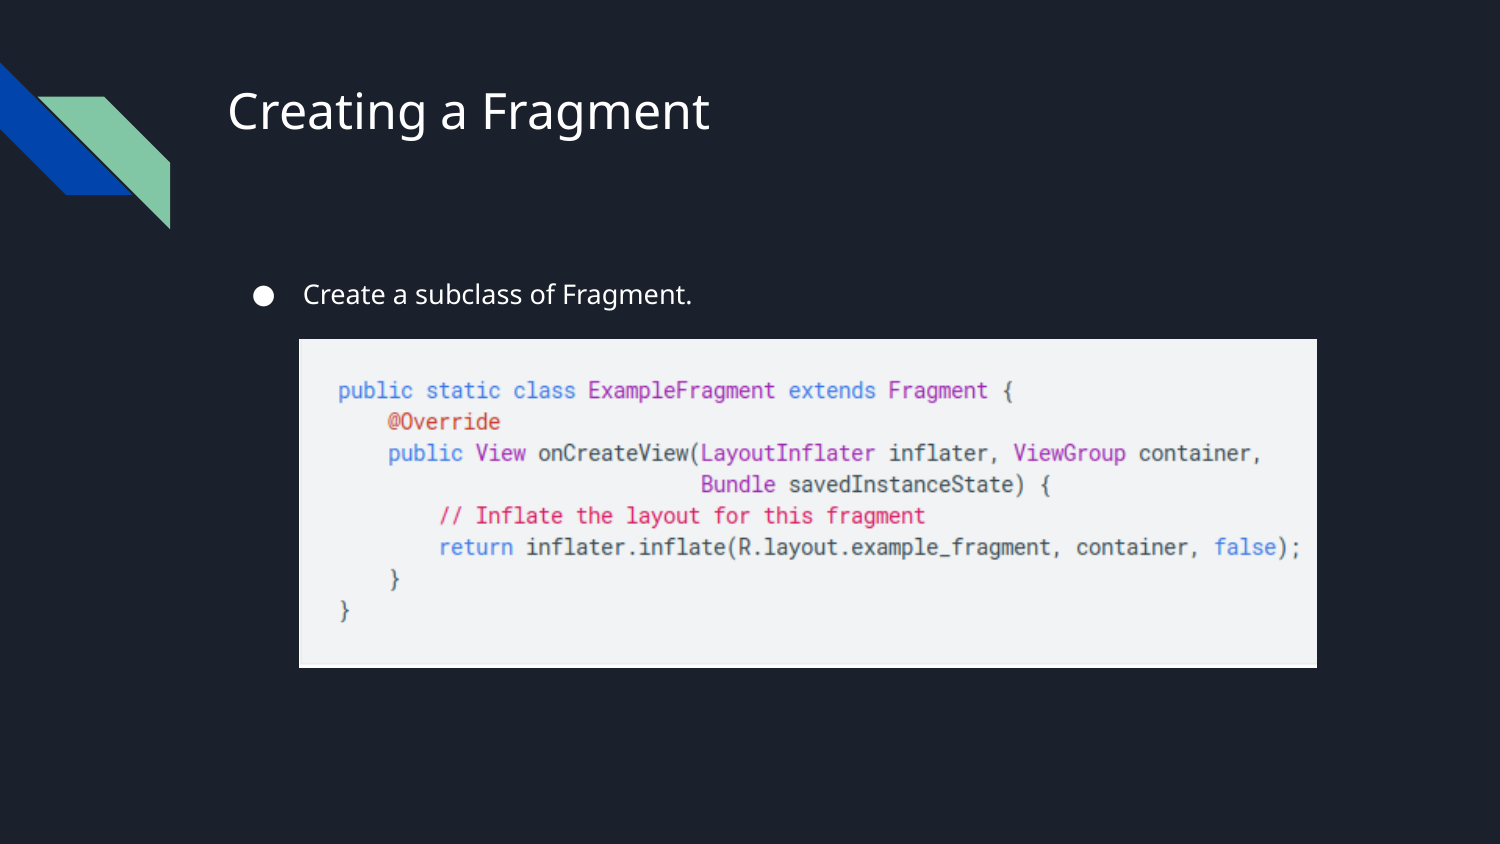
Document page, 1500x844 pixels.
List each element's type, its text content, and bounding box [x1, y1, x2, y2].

title Creating a Fragment [212, 64, 1368, 215]
picture [299, 339, 1317, 668]
list Create a subclass of Fragment. [212, 257, 1368, 735]
